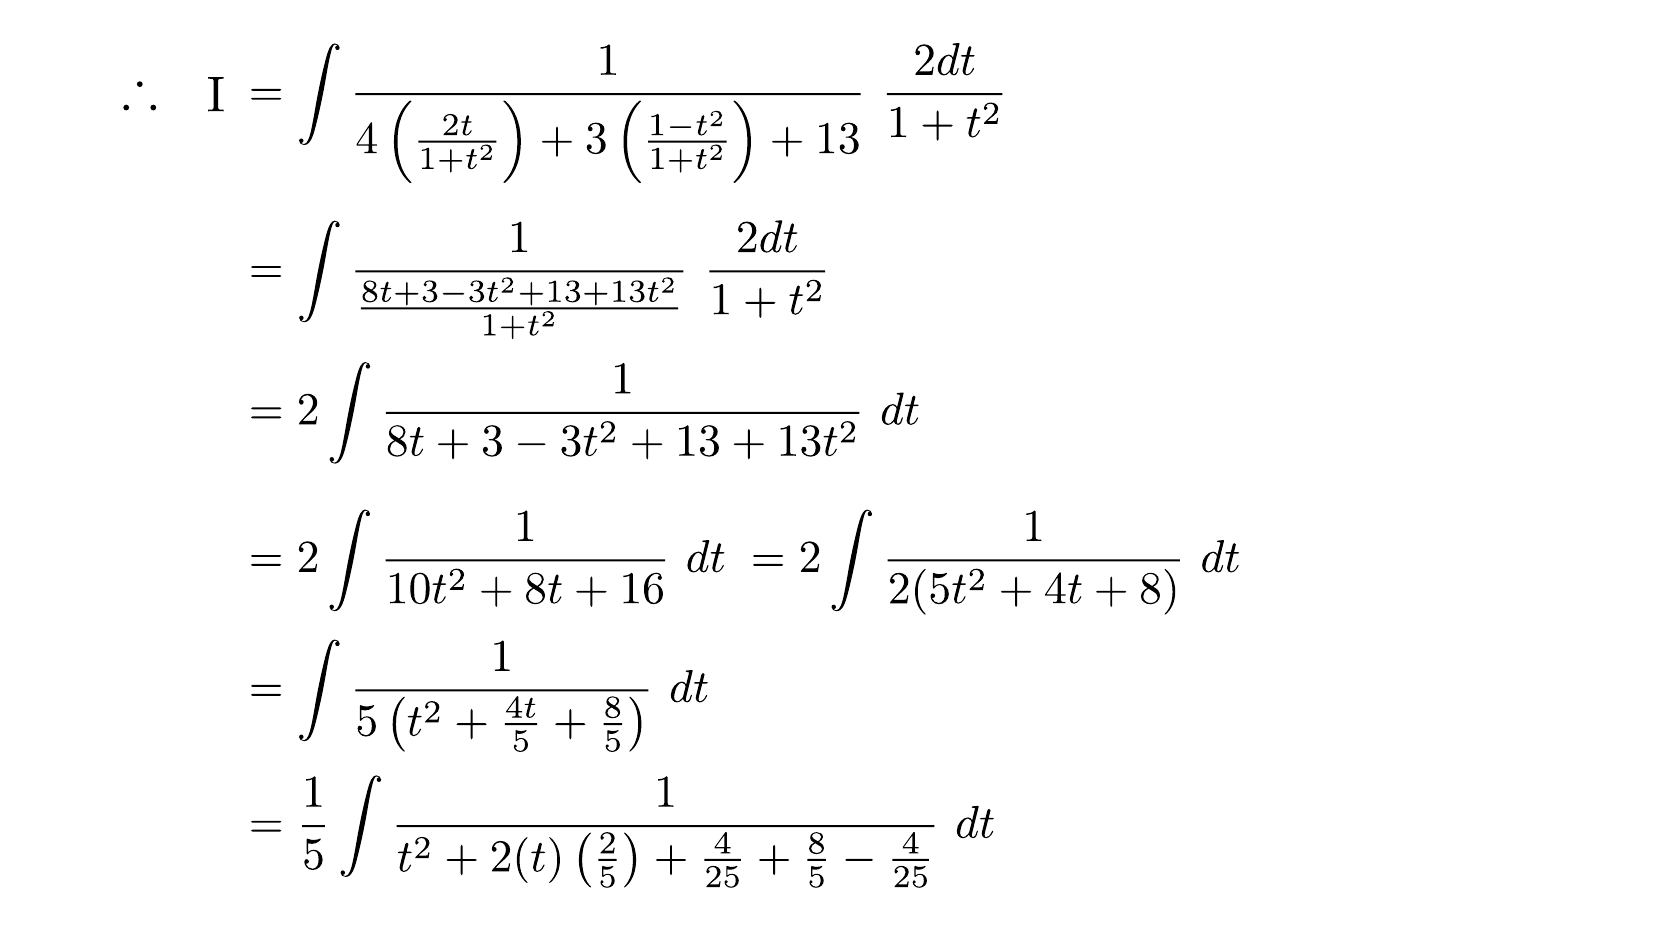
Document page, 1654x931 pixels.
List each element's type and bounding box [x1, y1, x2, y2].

text_box [250, 639, 708, 752]
text_box [250, 43, 1003, 183]
text_box [250, 509, 725, 612]
text_box [250, 362, 919, 464]
text_box [123, 81, 157, 111]
text_box [250, 220, 826, 340]
title [47, 36, 1607, 898]
text_box [752, 509, 1240, 615]
text_box [250, 775, 994, 888]
text_box [208, 77, 224, 112]
